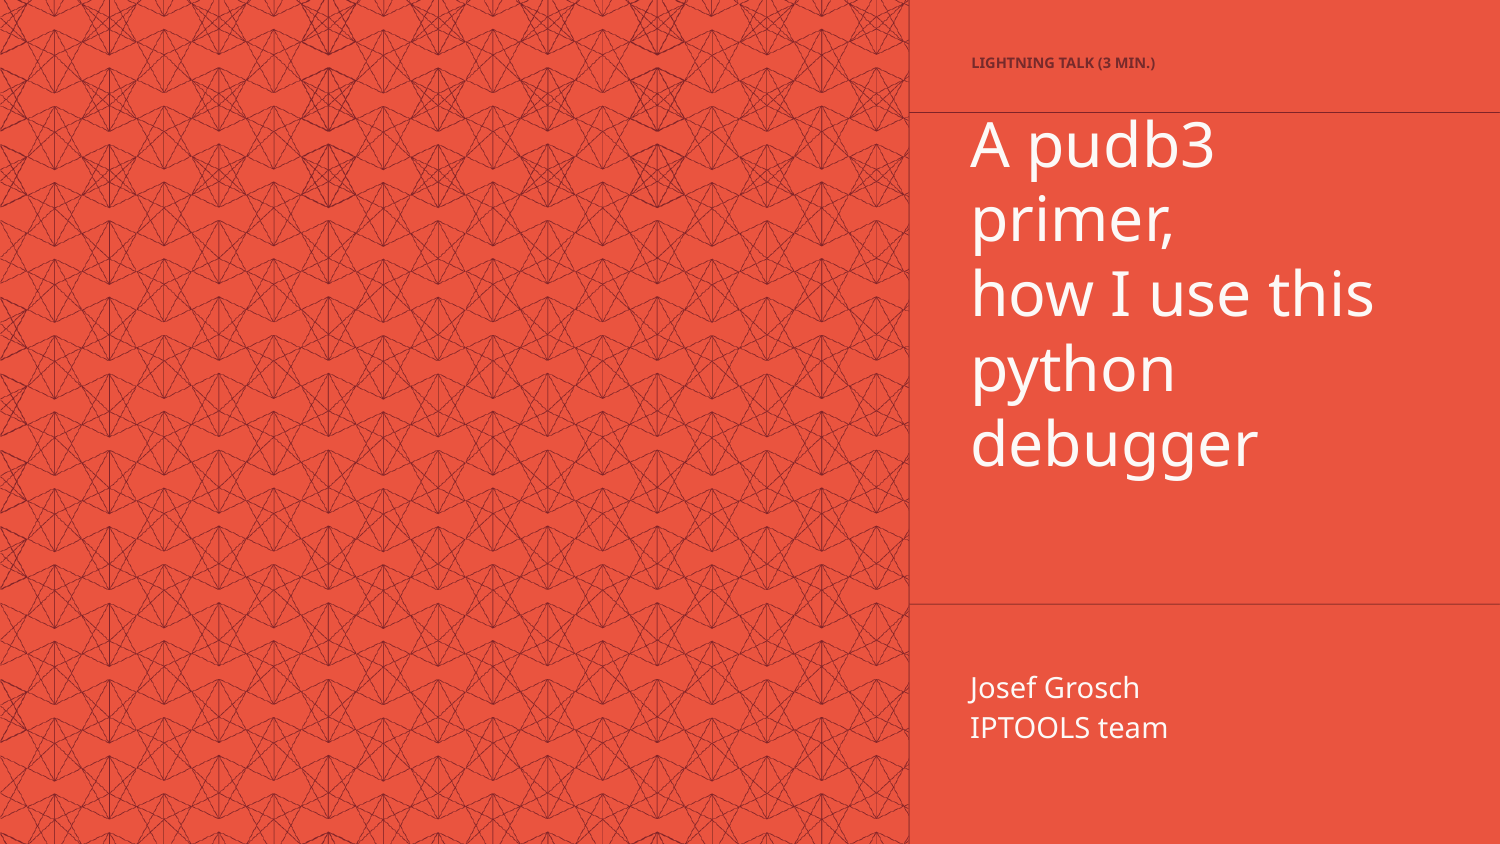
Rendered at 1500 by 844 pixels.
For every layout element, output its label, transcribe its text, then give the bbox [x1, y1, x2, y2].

text_box A pudb3 primer, how I use this python debugger [970, 245, 1432, 570]
text_box Josef Grosch IPTOOLS team [970, 648, 1376, 801]
picture [0, 0, 1500, 844]
